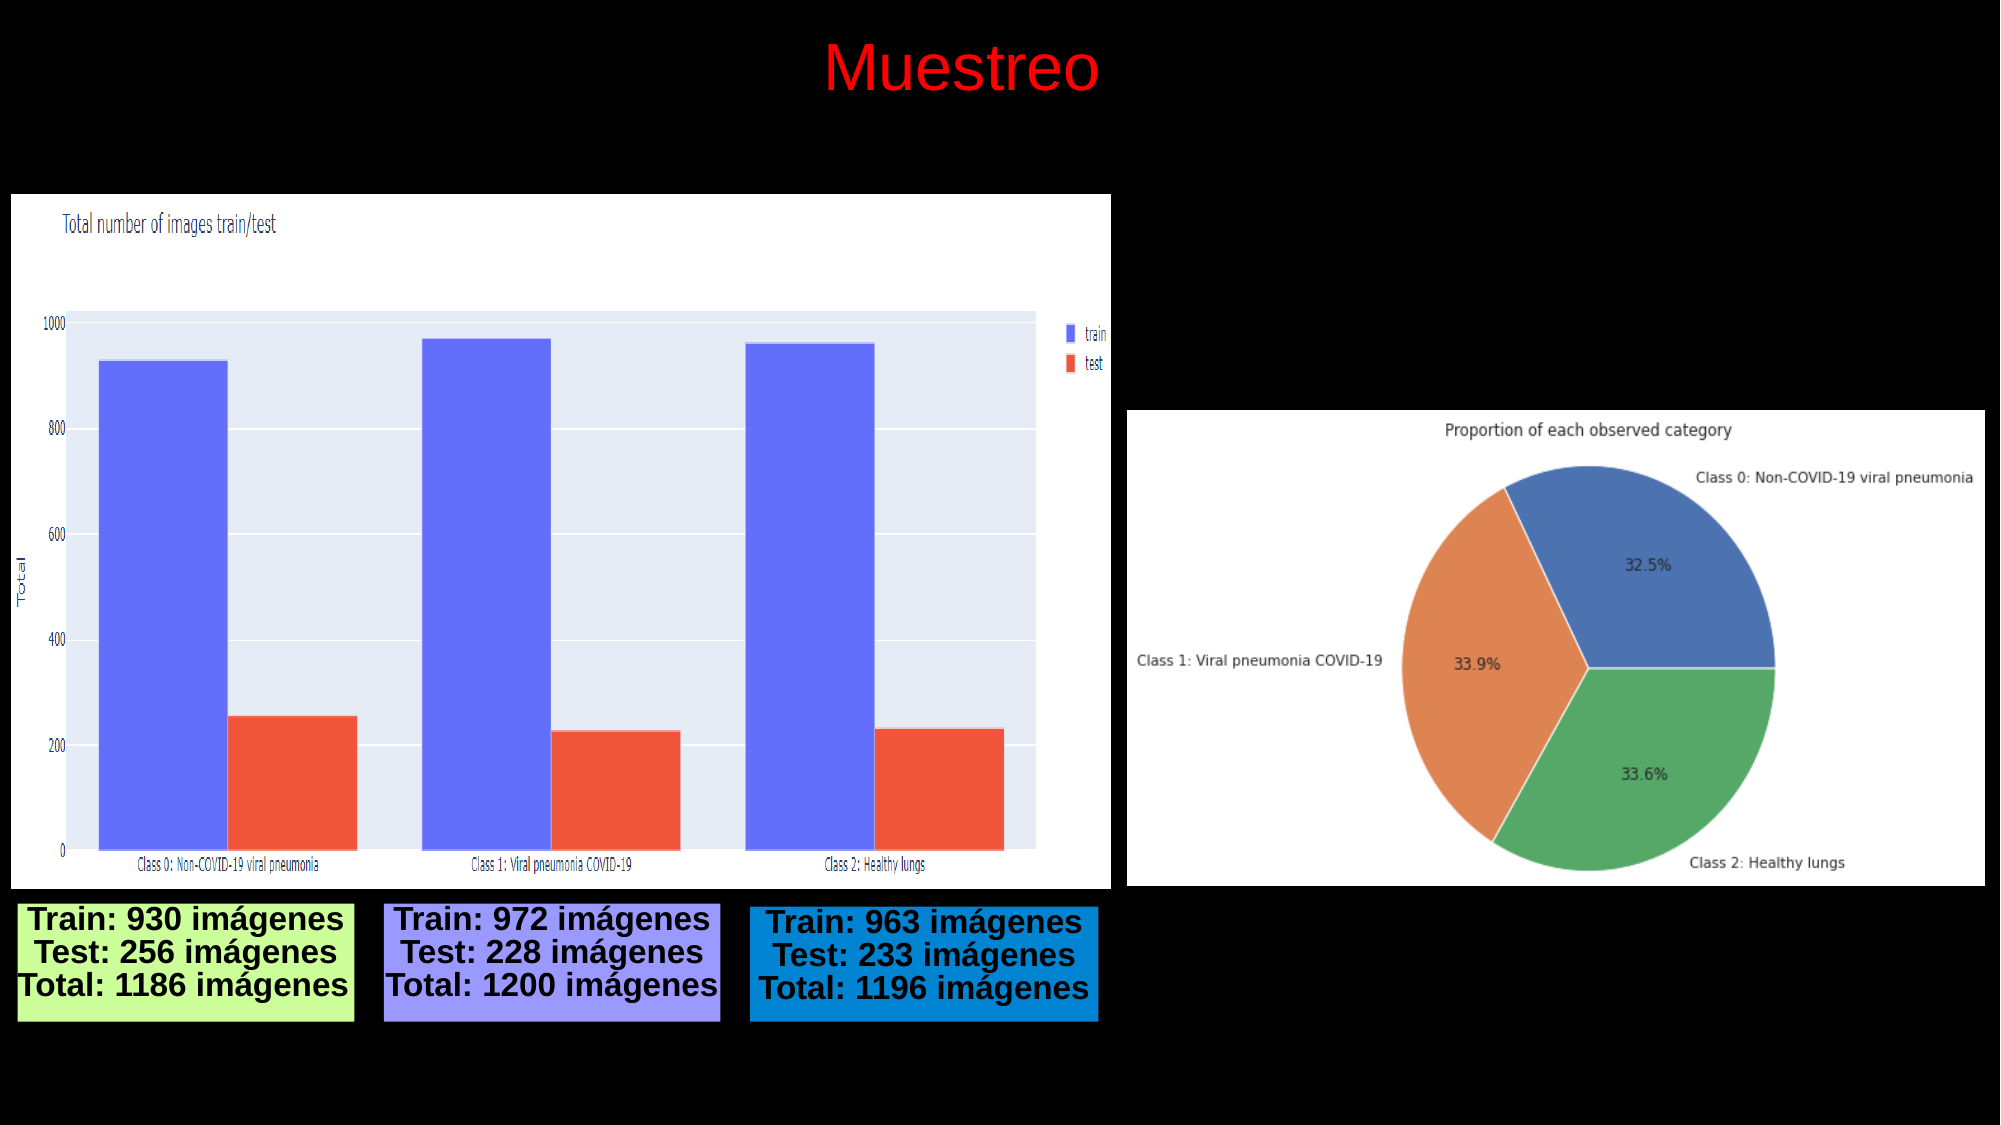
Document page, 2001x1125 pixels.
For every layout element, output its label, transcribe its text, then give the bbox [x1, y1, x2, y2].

text_box Train: 963 imágenes Test: 233 imágenes Total: 1196 imágenes [750, 906, 1099, 1022]
text_box Muestreo [725, 36, 1199, 130]
picture [11, 194, 1111, 889]
picture [1127, 410, 1985, 886]
text_box Train: 930 imágenes Test: 256 imágenes Total: 1186 imágenes [17, 903, 355, 1022]
title Modelo [117, 50, 1843, 269]
text_box Train: 972 imágenes Test: 228 imágenes Total: 1200 imágenes [383, 903, 721, 1022]
